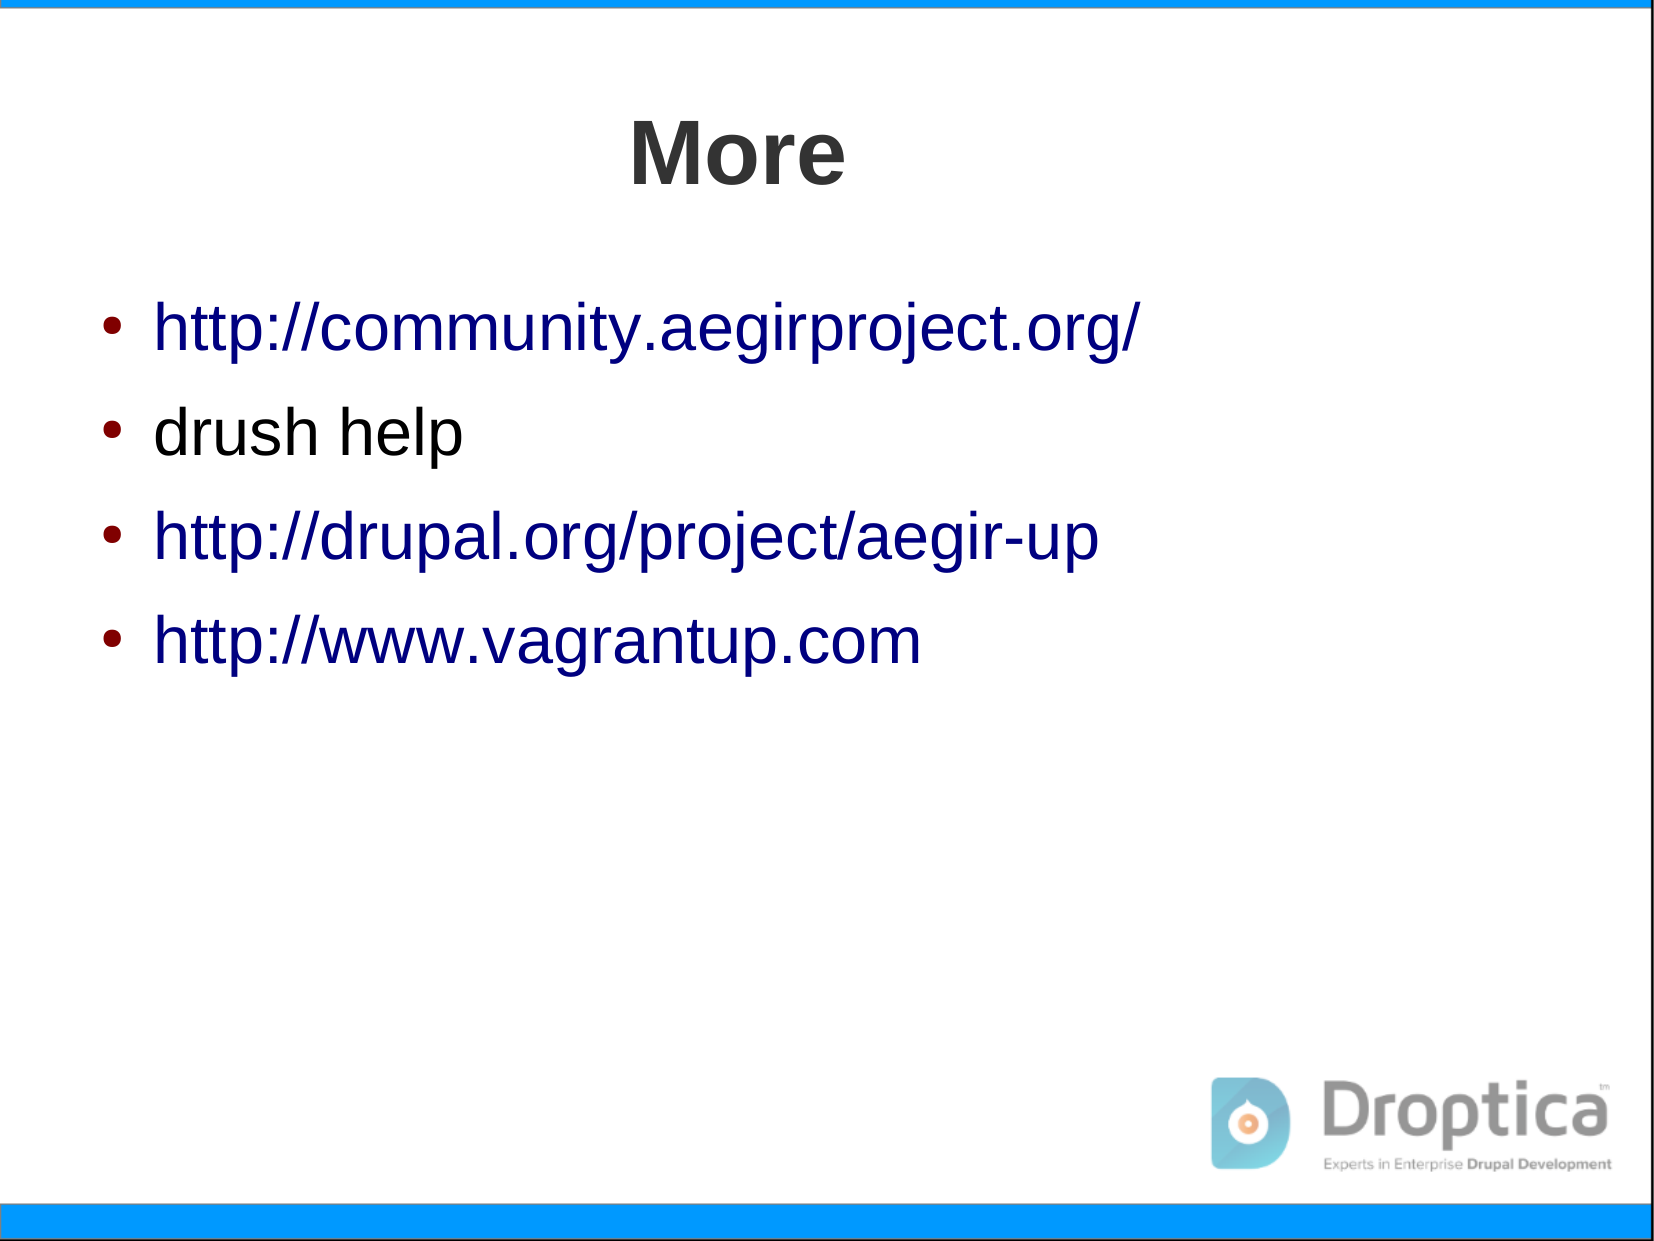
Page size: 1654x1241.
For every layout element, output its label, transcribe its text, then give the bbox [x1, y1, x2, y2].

picture [0, 0, 1654, 1241]
list http://community.aegirproject.org/ drush help http://drupal.org/project/aegir-up http://www.vagrantup.com [82, 290, 1418, 1010]
title More [59, 49, 1418, 257]
